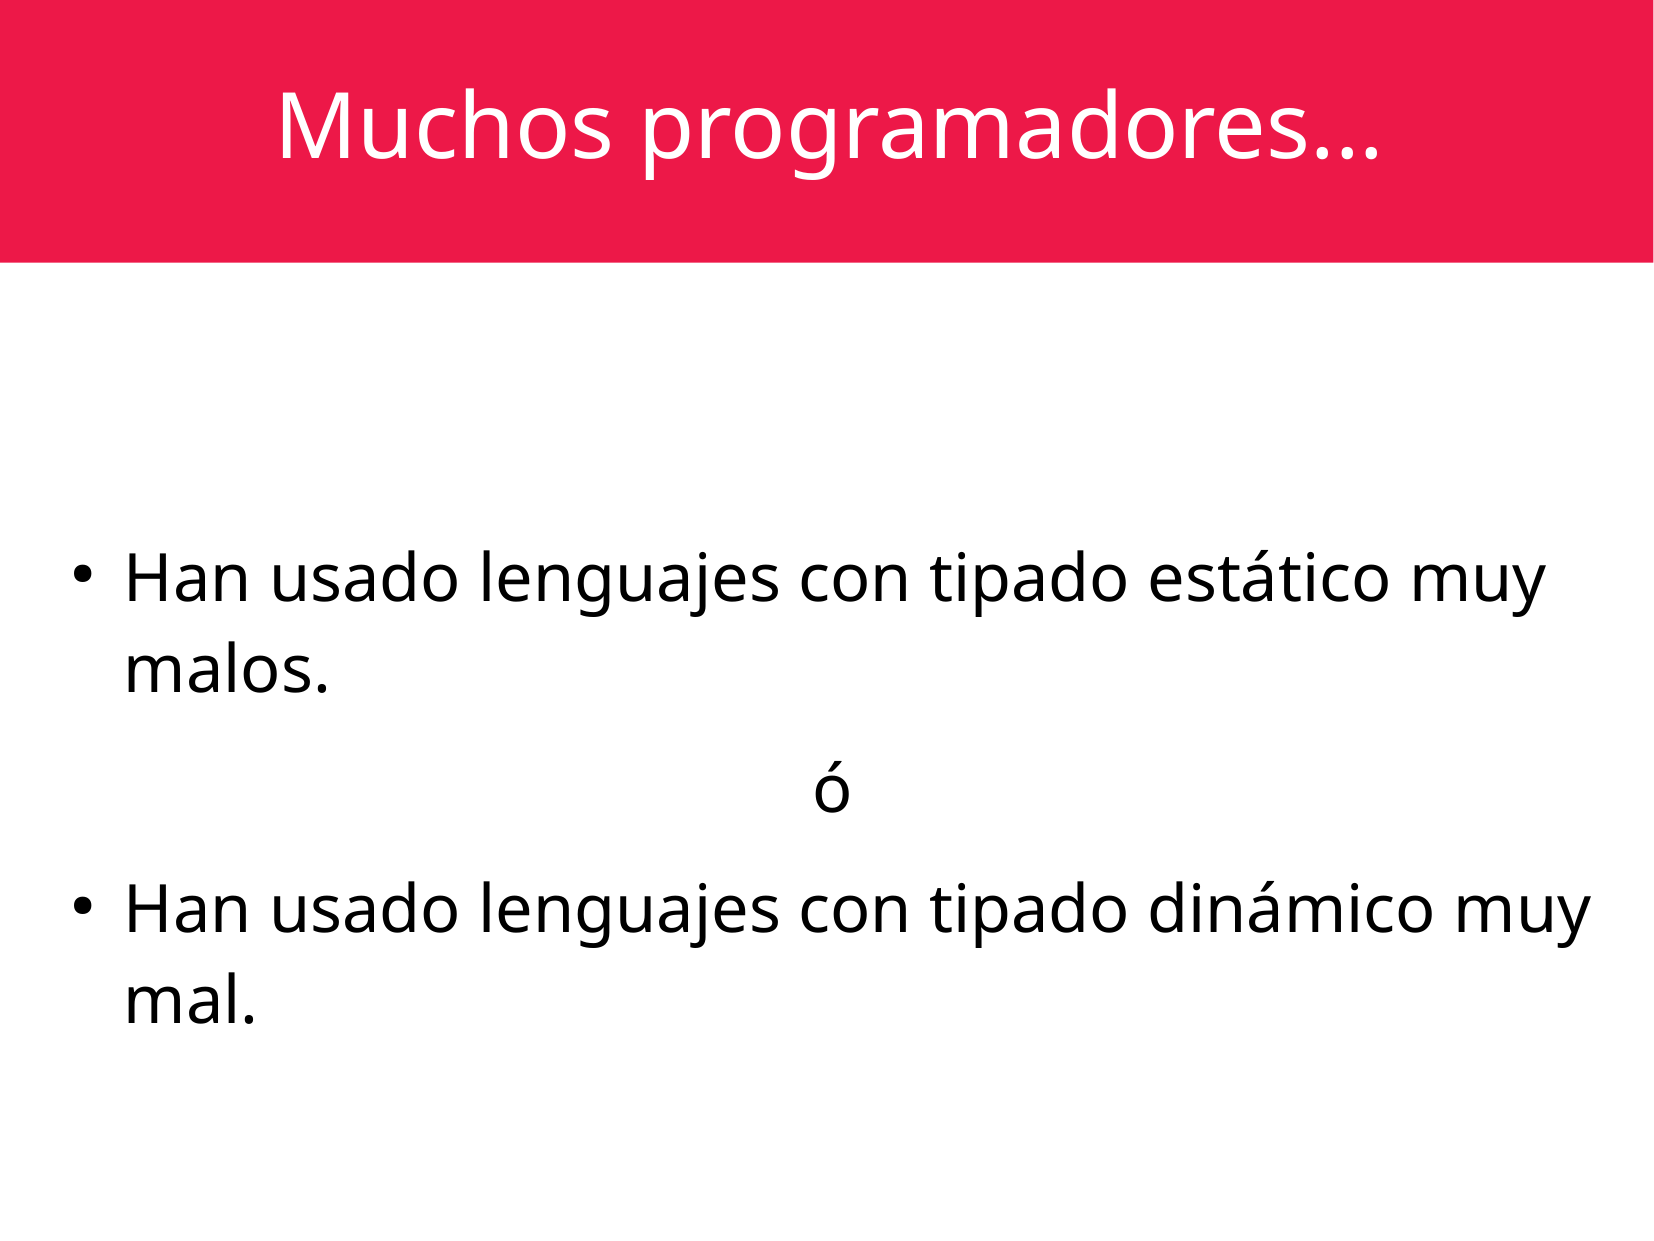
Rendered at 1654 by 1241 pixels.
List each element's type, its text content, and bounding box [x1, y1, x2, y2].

list Han usado lenguajes con tipado estático muy malos. ó Han usado lenguajes con tipado dinámico muy mal. [53, 290, 1613, 1241]
title Muchos programadores... [47, 19, 1613, 228]
